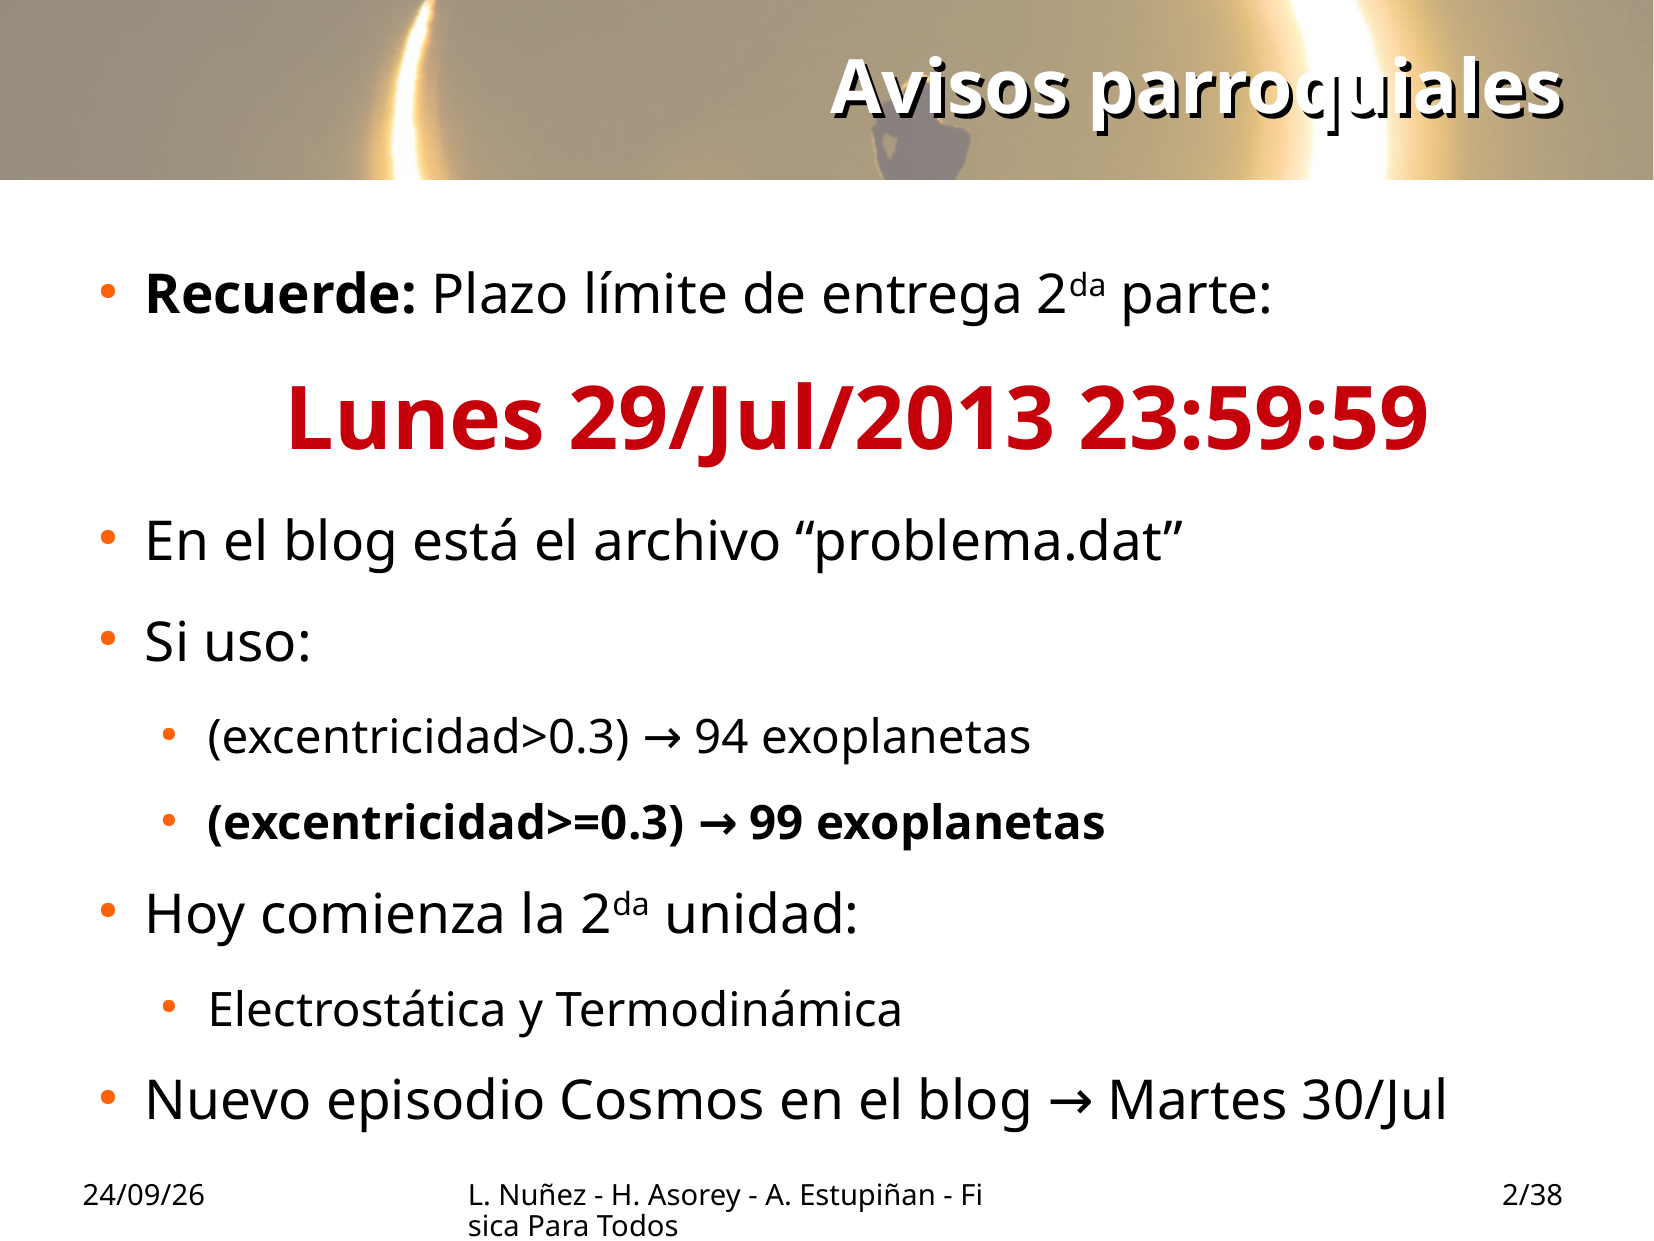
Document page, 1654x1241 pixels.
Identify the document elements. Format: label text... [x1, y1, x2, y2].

picture [0, 0, 1654, 180]
title Avisos parroquiales [75, 19, 1564, 151]
list Recuerde: Plazo límite de entrega 2da parte: Lunes 29/Jul/2013 23:59:59 En el blog está el archivo “problema.dat” Si uso: (excentricidad>0.3) → 94 exoplanetas (excentricidad>=0.3) → 99 exoplanetas Hoy comienza la 2da unidad: Electrostática y Termodinámica Nuevo episodio Cosmos en el blog → Martes 30/Jul [82, 255, 1571, 1141]
